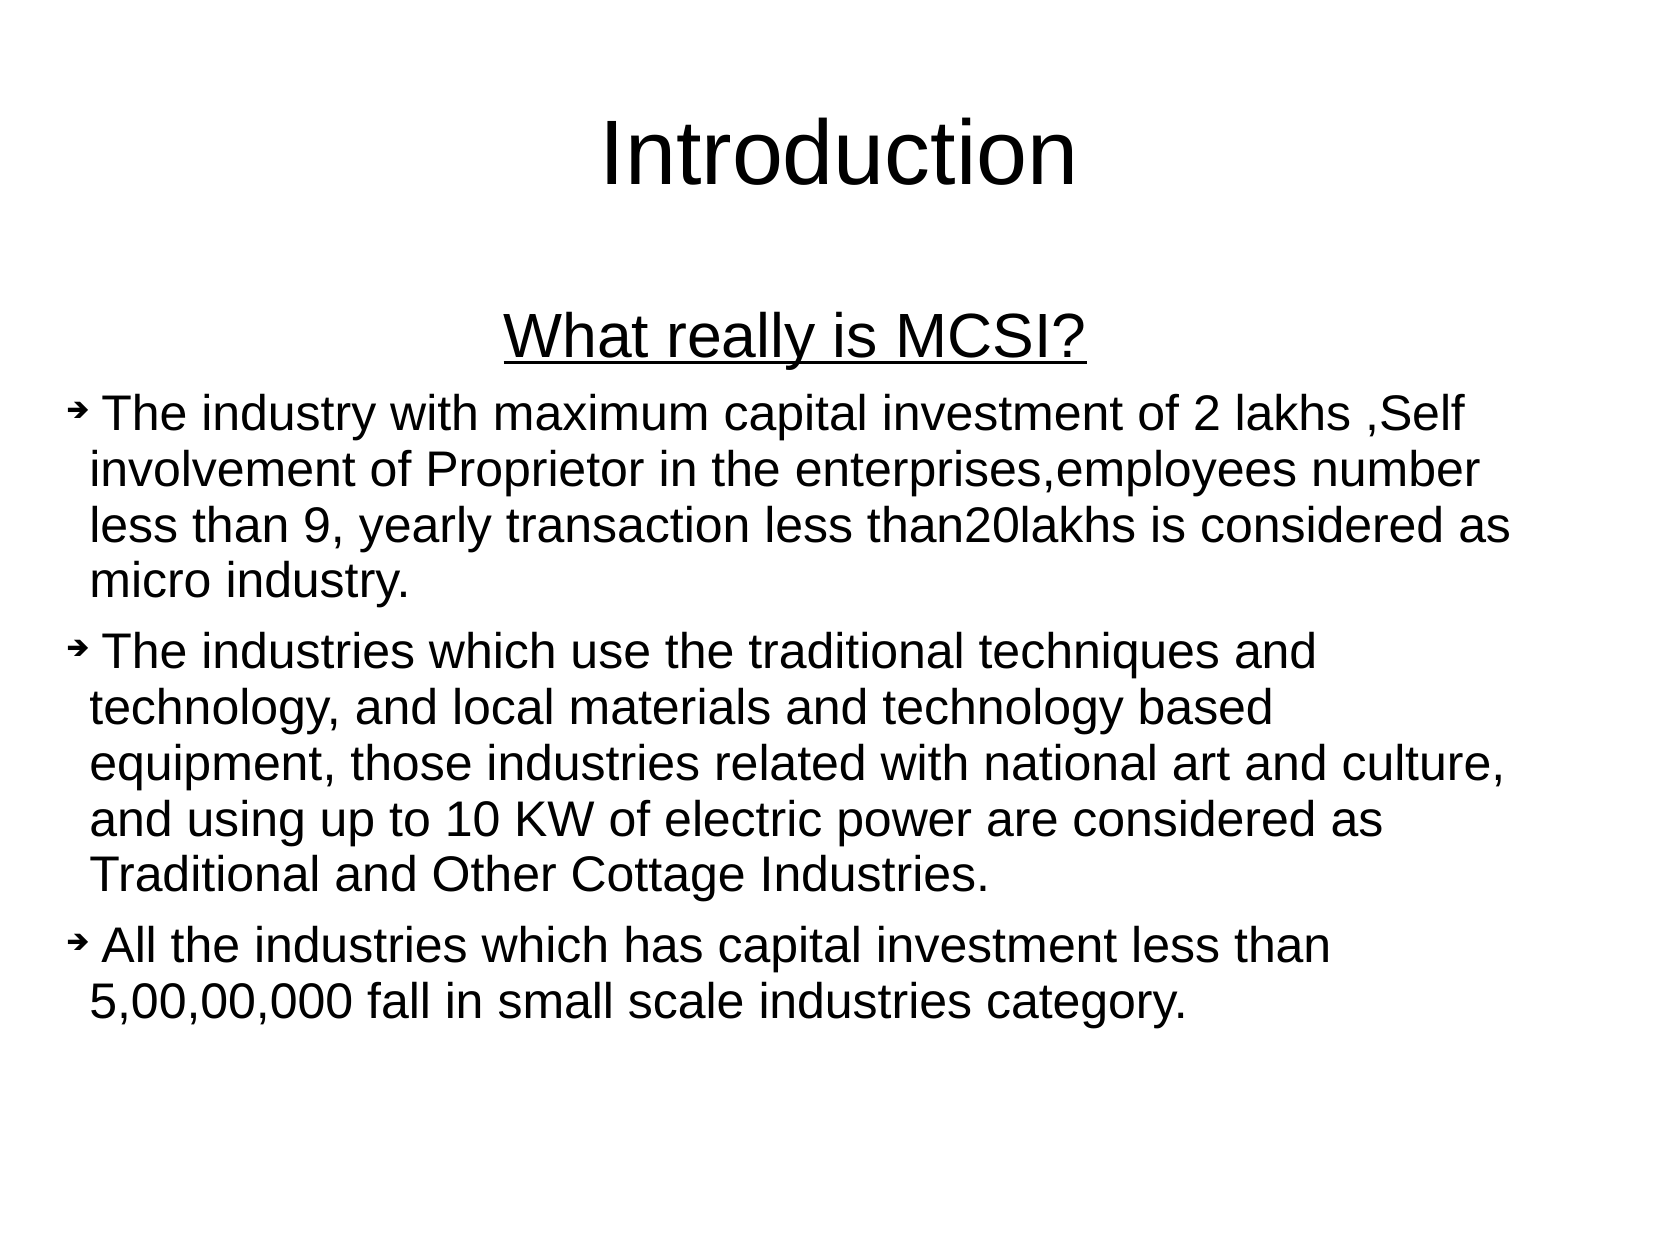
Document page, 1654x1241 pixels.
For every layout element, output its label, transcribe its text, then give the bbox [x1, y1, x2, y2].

title Introduction [82, 49, 1571, 257]
subtitle What really is MCSI? The industry with maximum capital investment of 2 lakhs ,Self involvement of Proprietor in the enterprises,employees number less than 9, yearly transaction less than20lakhs is considered as micro industry. The industries which use the traditional techniques and technology, and local materials and technology based equipment, those industries related with national art and culture, and using up to 10 KW of electric power are considered as Traditional and Other Cottage Industries. All the industries which has capital investment less than 5,00,00,000 fall in small scale industries category. [45, 300, 1534, 1241]
